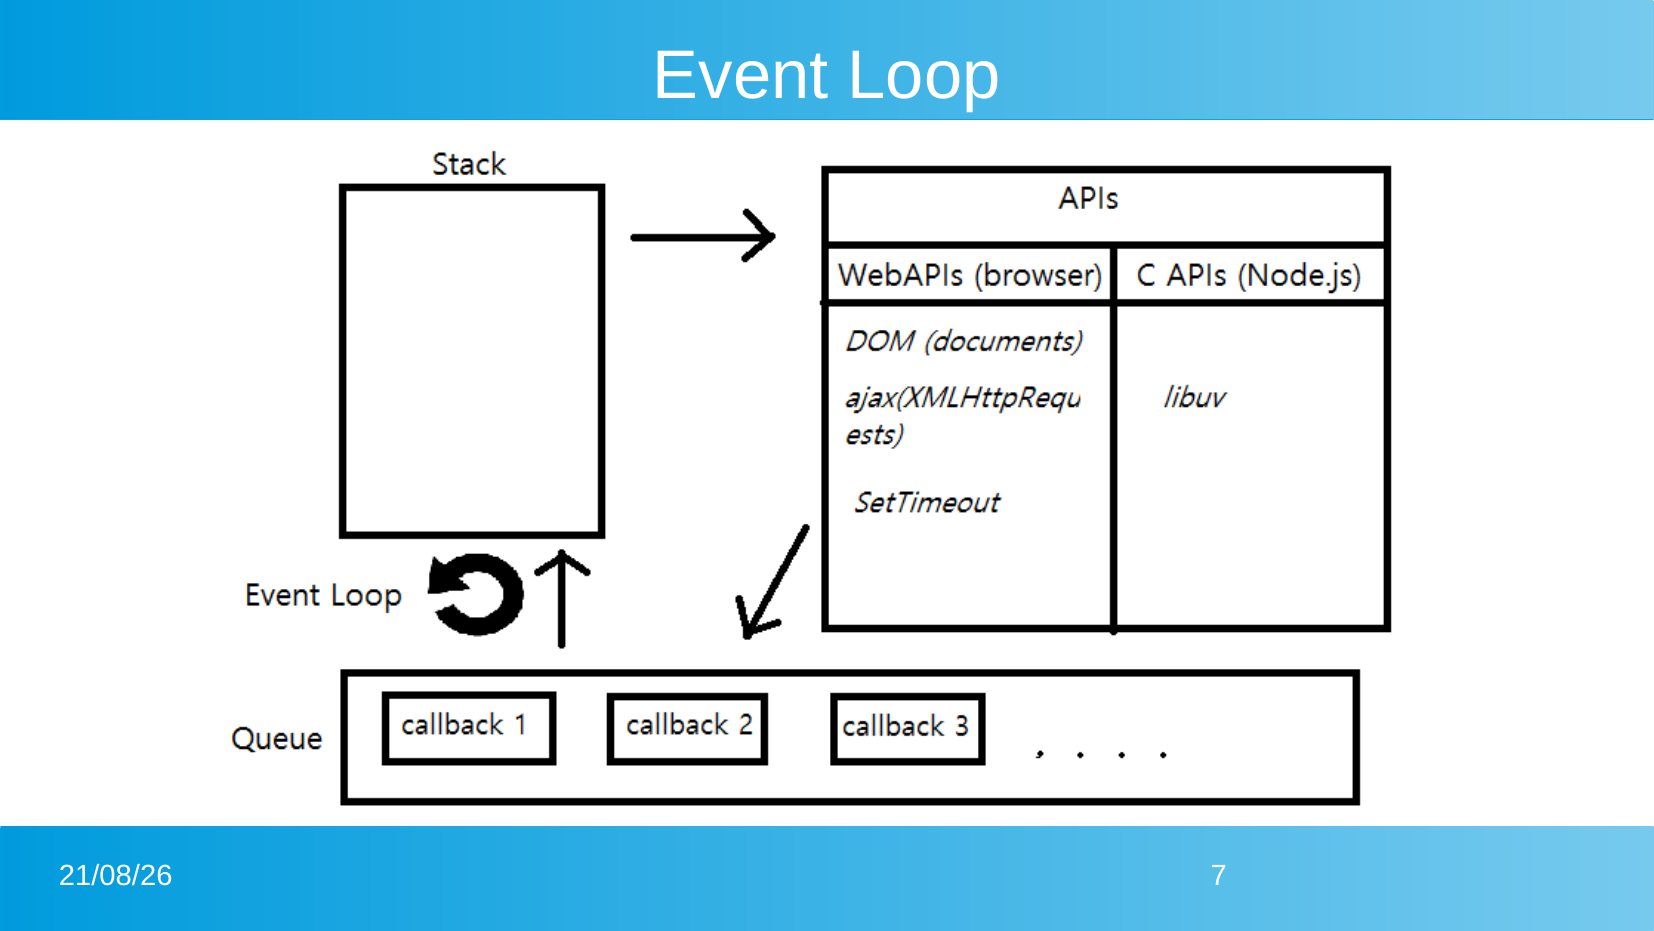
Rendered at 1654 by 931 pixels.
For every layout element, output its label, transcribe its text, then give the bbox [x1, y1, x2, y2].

picture [206, 138, 1418, 819]
text_box [1210, 856, 1595, 916]
text_box [59, 856, 443, 916]
title Event Loop [59, 29, 1595, 108]
